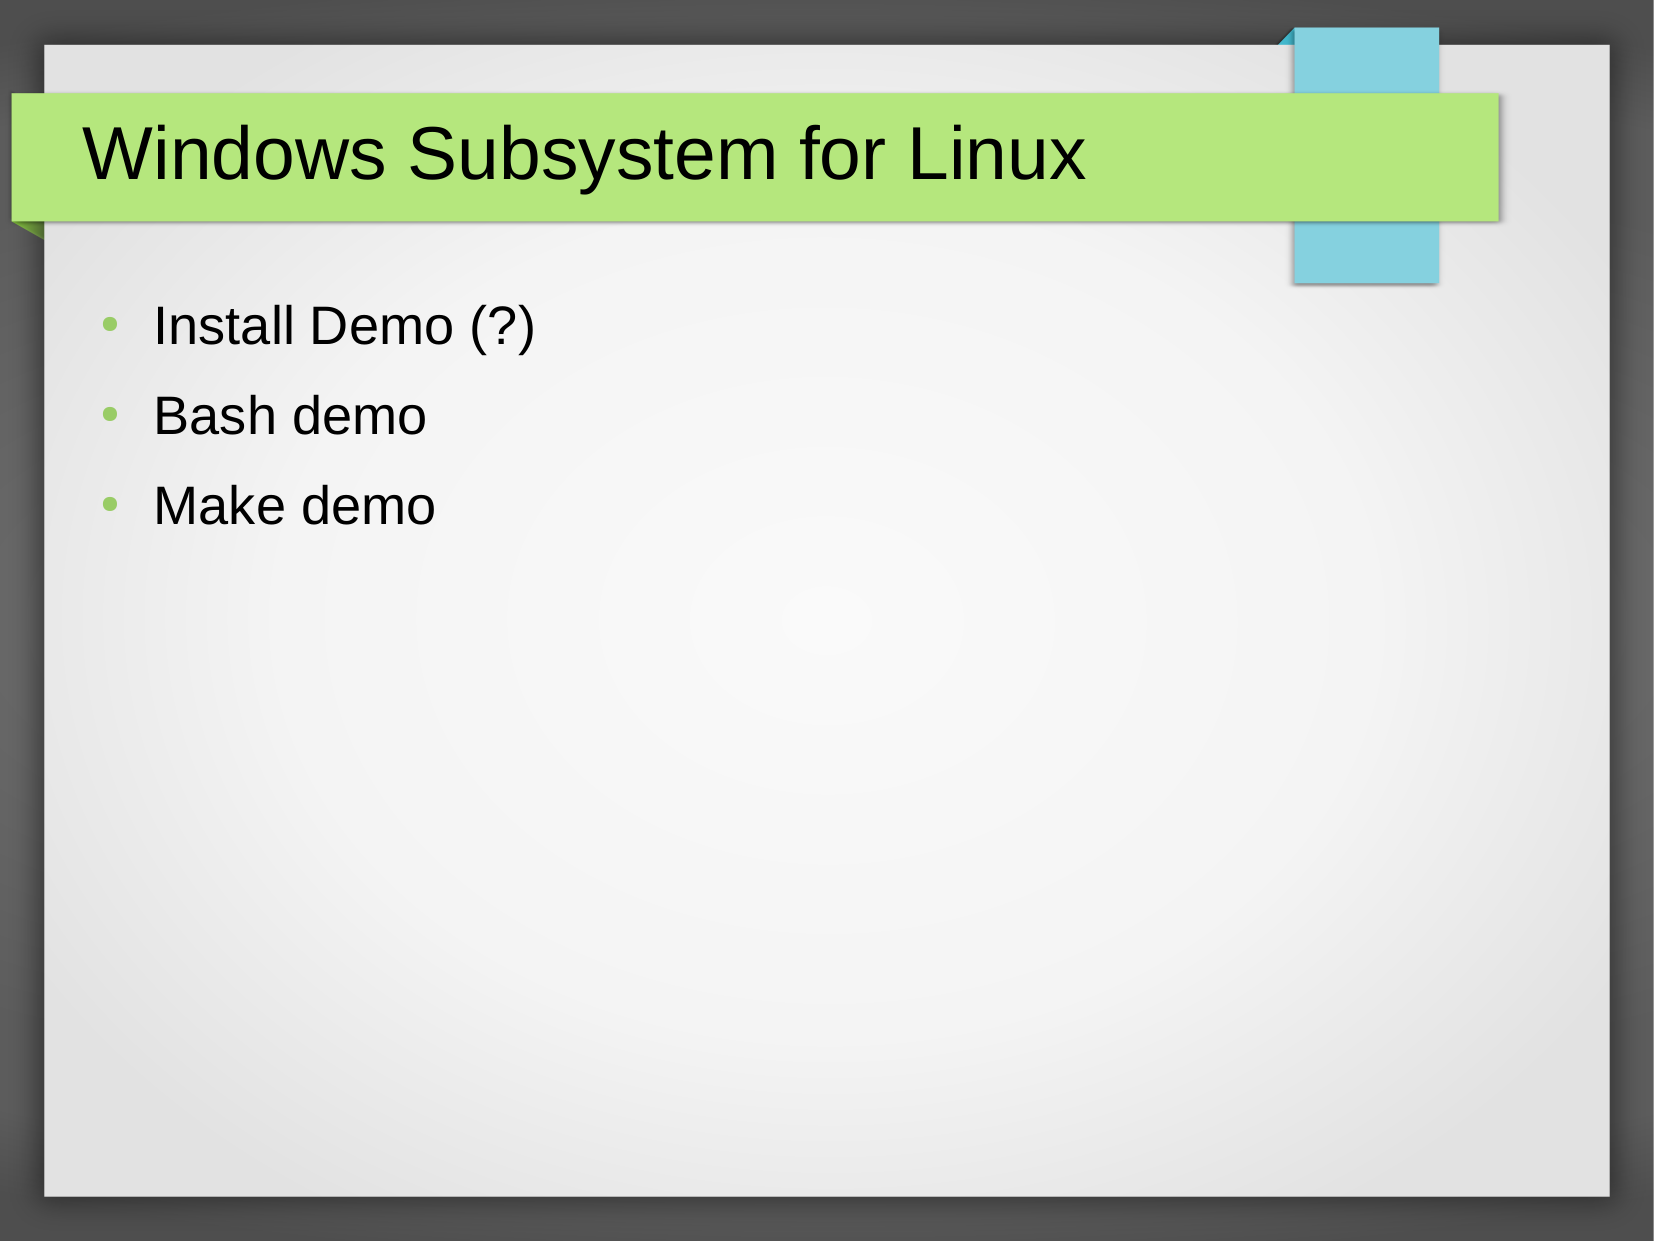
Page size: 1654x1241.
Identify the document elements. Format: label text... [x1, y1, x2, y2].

list Install Demo (?) Bash demo Make demo [82, 295, 1571, 1015]
title Windows Subsystem for Linux [82, 94, 1264, 213]
picture [0, 0, 1654, 1241]
